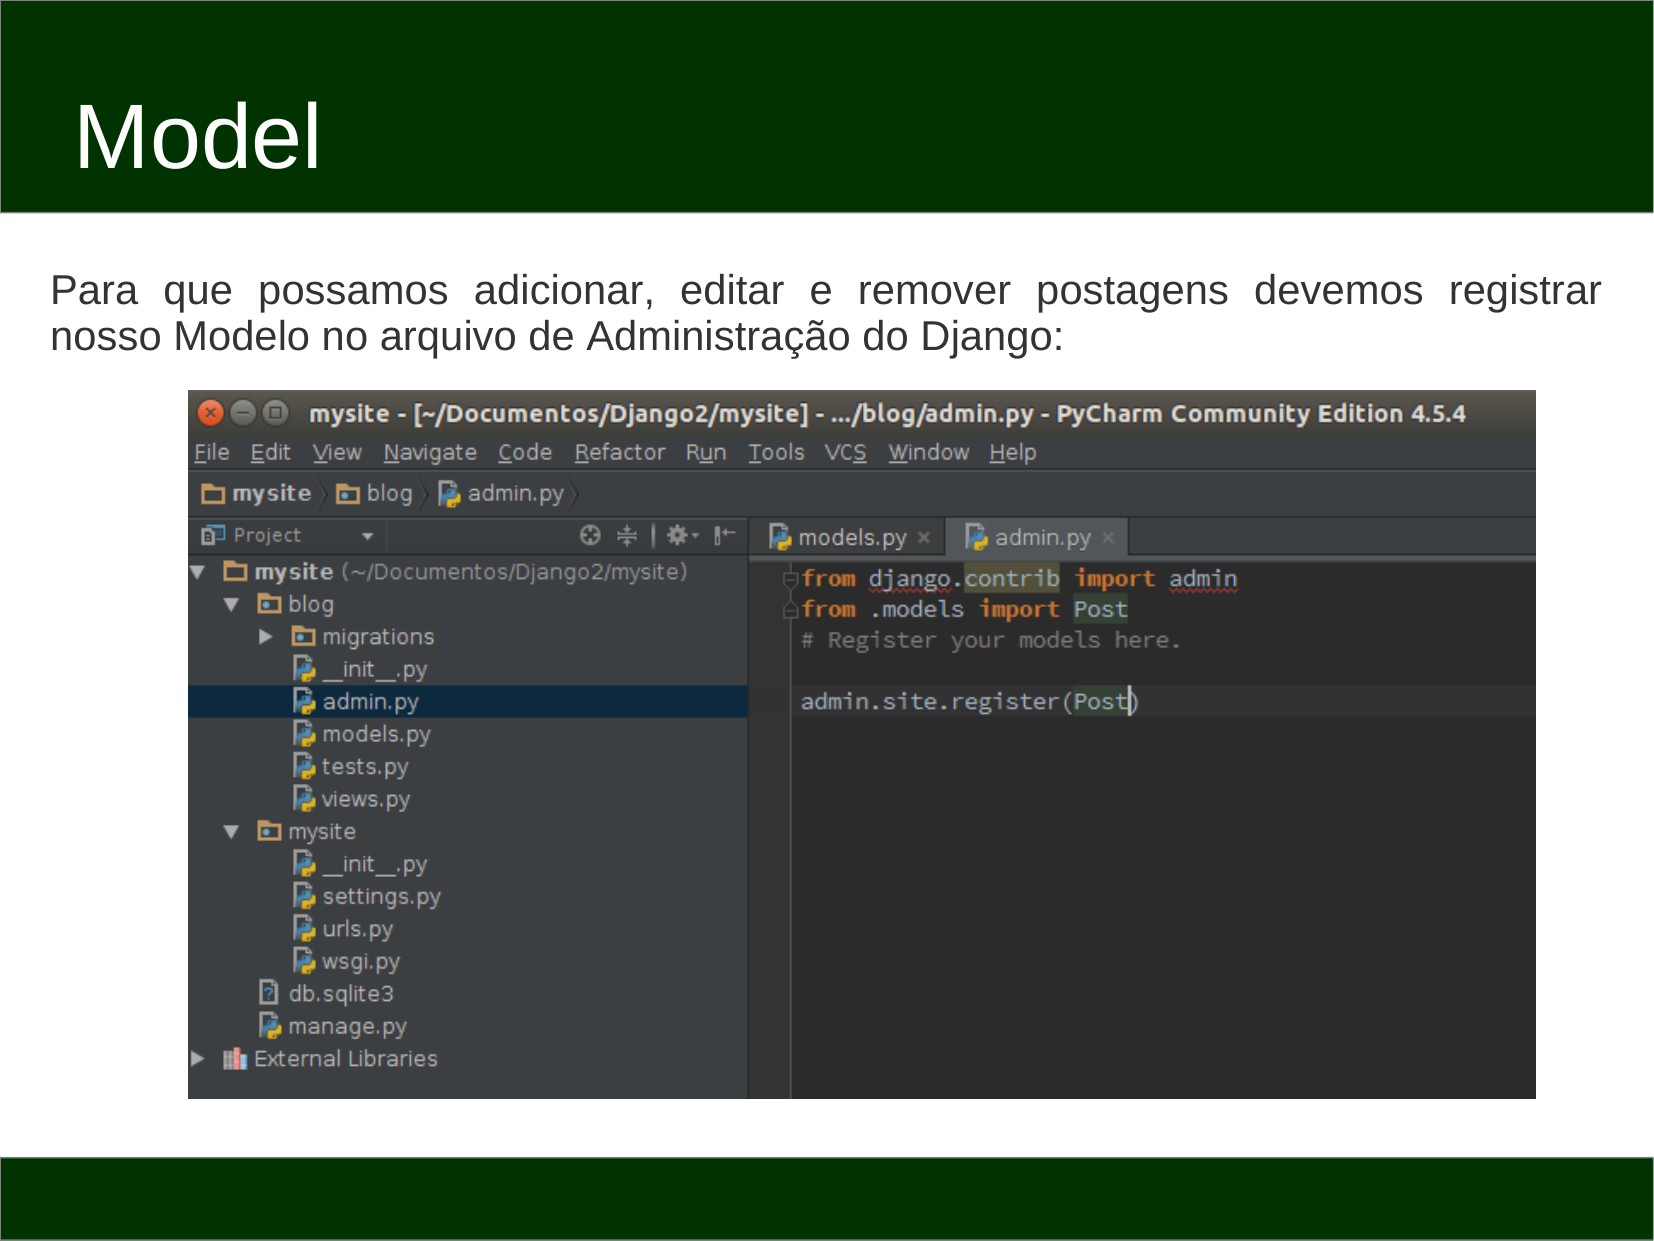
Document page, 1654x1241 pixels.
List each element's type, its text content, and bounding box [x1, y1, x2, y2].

text_box Para que possamos adicionar, editar e remover postagens devemos registrar nosso Modelo no arquivo de Administração do Django: [35, 259, 1619, 391]
text_box [0, 1157, 1654, 1241]
text_box [0, 0, 1654, 213]
text_box Model [59, 73, 1063, 259]
picture [188, 390, 1536, 1099]
